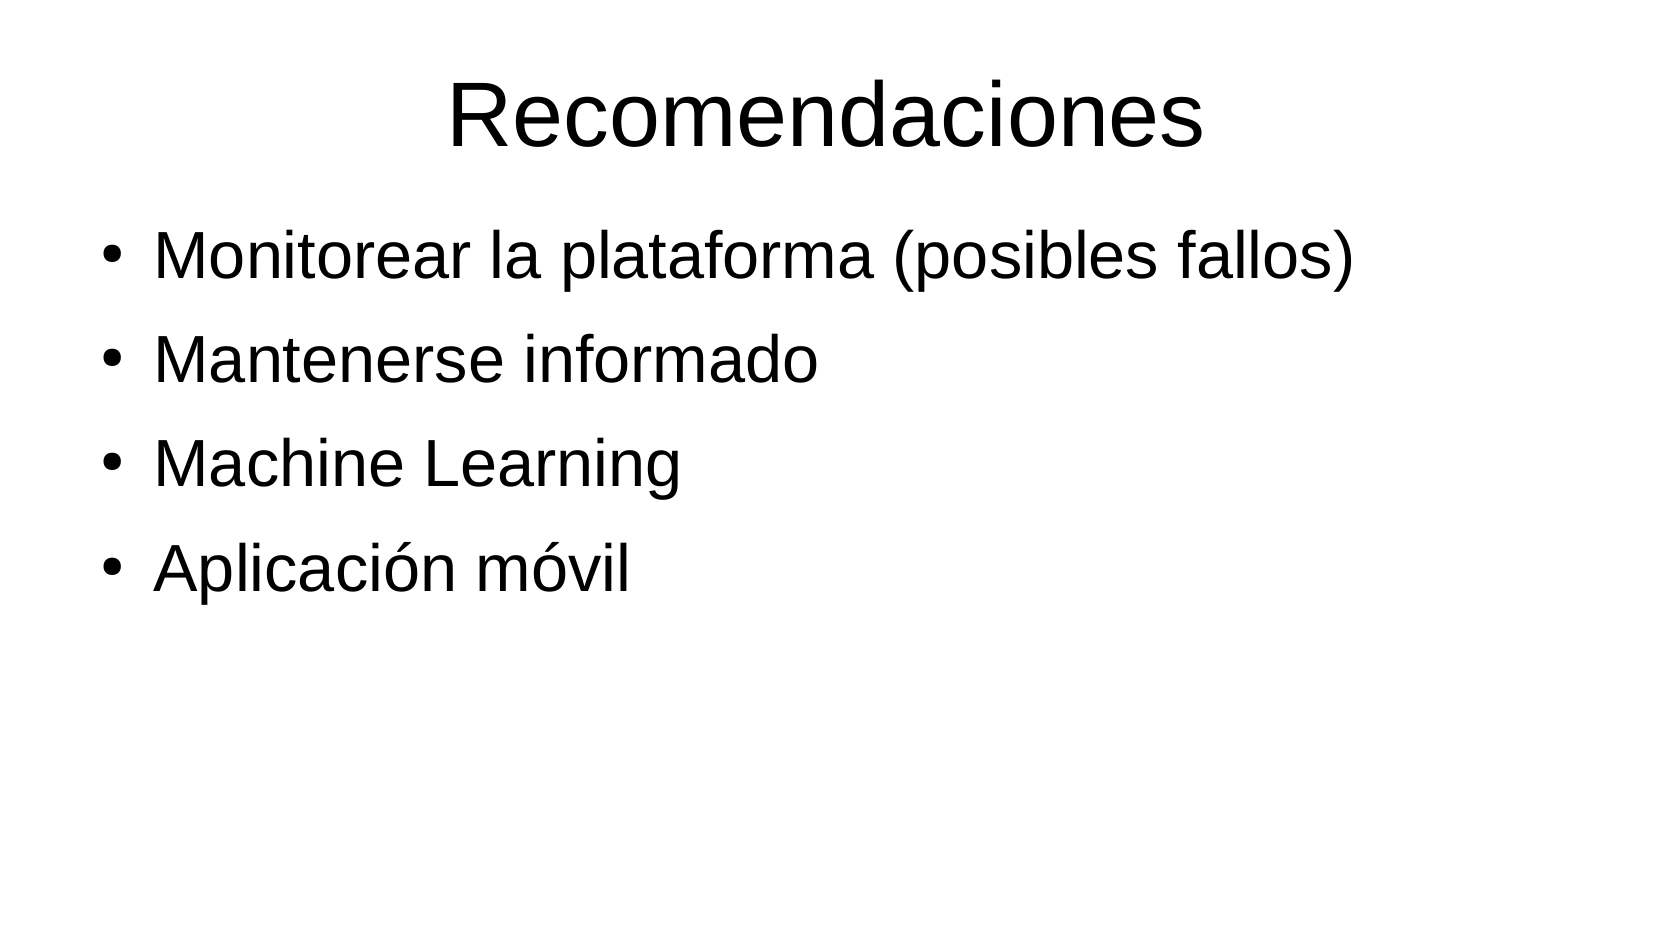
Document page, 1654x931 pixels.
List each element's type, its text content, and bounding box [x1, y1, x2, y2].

title Recomendaciones [82, 37, 1571, 193]
list Monitorear la plataforma (posibles fallos) Mantenerse informado Machine Learning Aplicación móvil [82, 217, 1571, 758]
